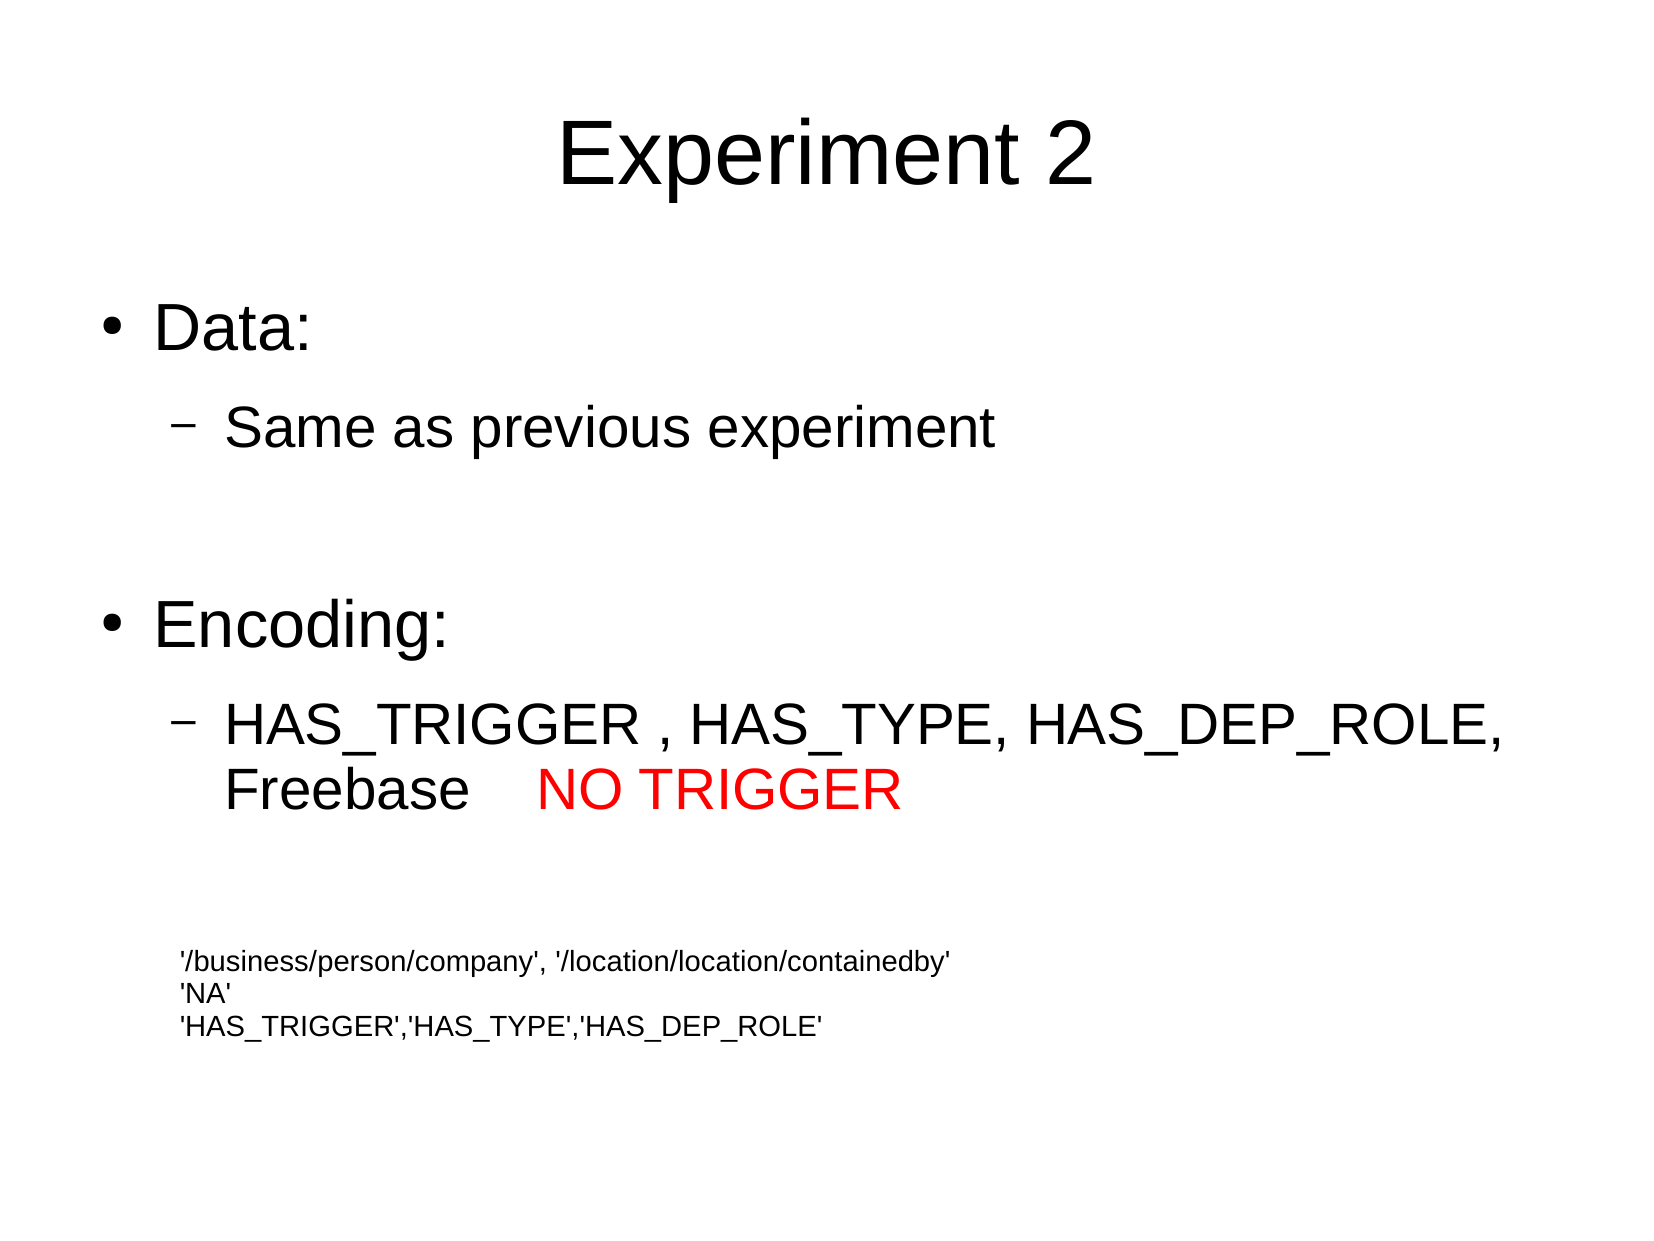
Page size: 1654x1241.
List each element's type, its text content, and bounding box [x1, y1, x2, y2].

text_box '/business/person/company', '/location/location/containedby' 'NA' 'HAS_TRIGGER','HAS_TYPE','HAS_DEP_ROLE' [165, 909, 1441, 1241]
list Data: Same as previous experiment Encoding: HAS_TRIGGER , HAS_TYPE, HAS_DEP_ROLE, Freebase NO TRIGGER [82, 290, 1538, 826]
title Experiment 2 [82, 49, 1571, 257]
